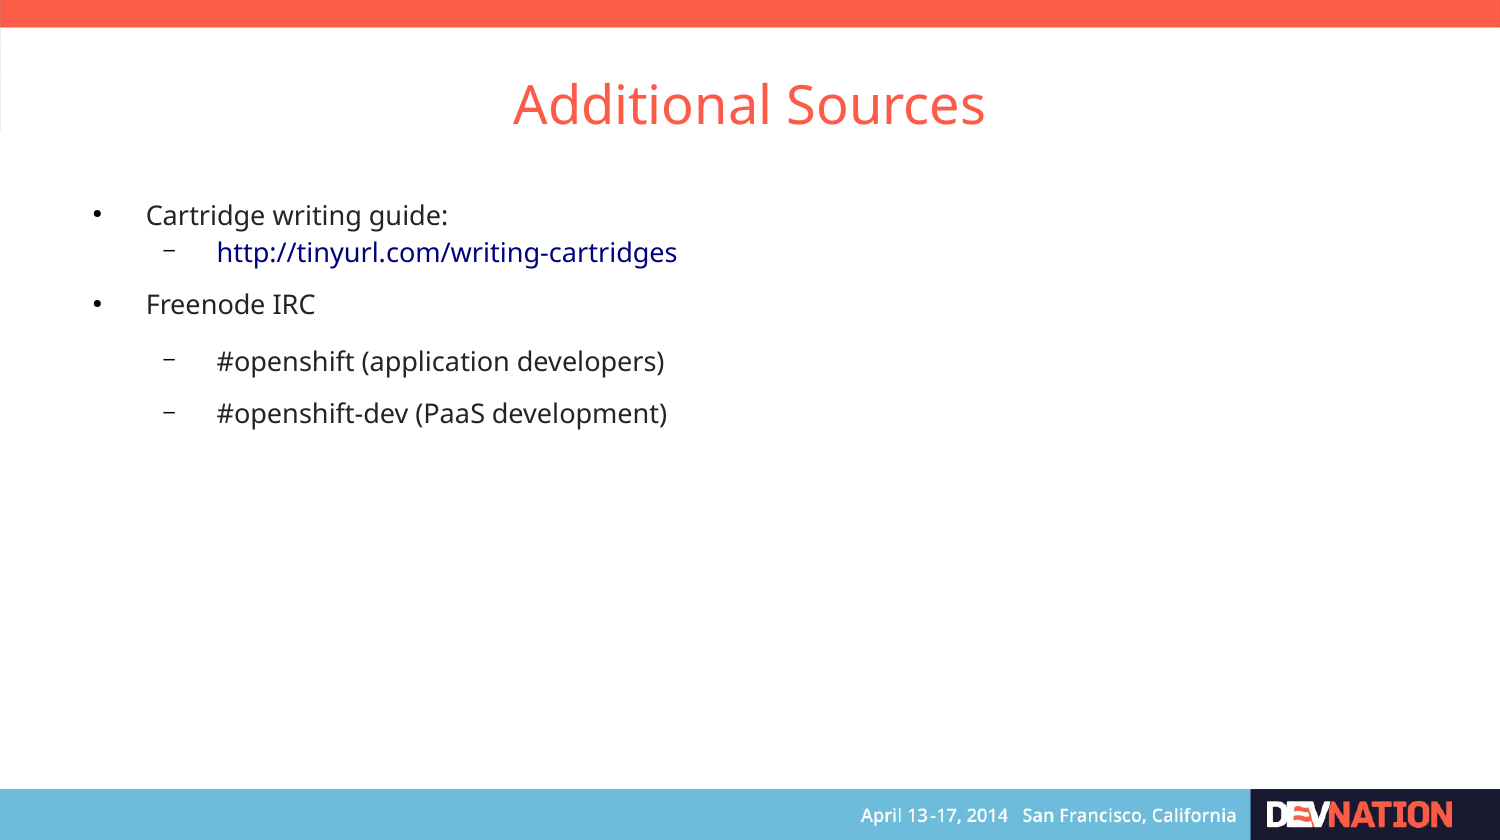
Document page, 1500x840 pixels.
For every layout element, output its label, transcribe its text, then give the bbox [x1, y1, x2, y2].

title Additional Sources [74, 33, 1425, 174]
list Cartridge writing guide: http://tinyurl.com/writing-cartridges Freenode IRC #openshift (application developers) #openshift-dev (PaaS development) [74, 196, 1425, 461]
picture [0, 0, 1500, 840]
